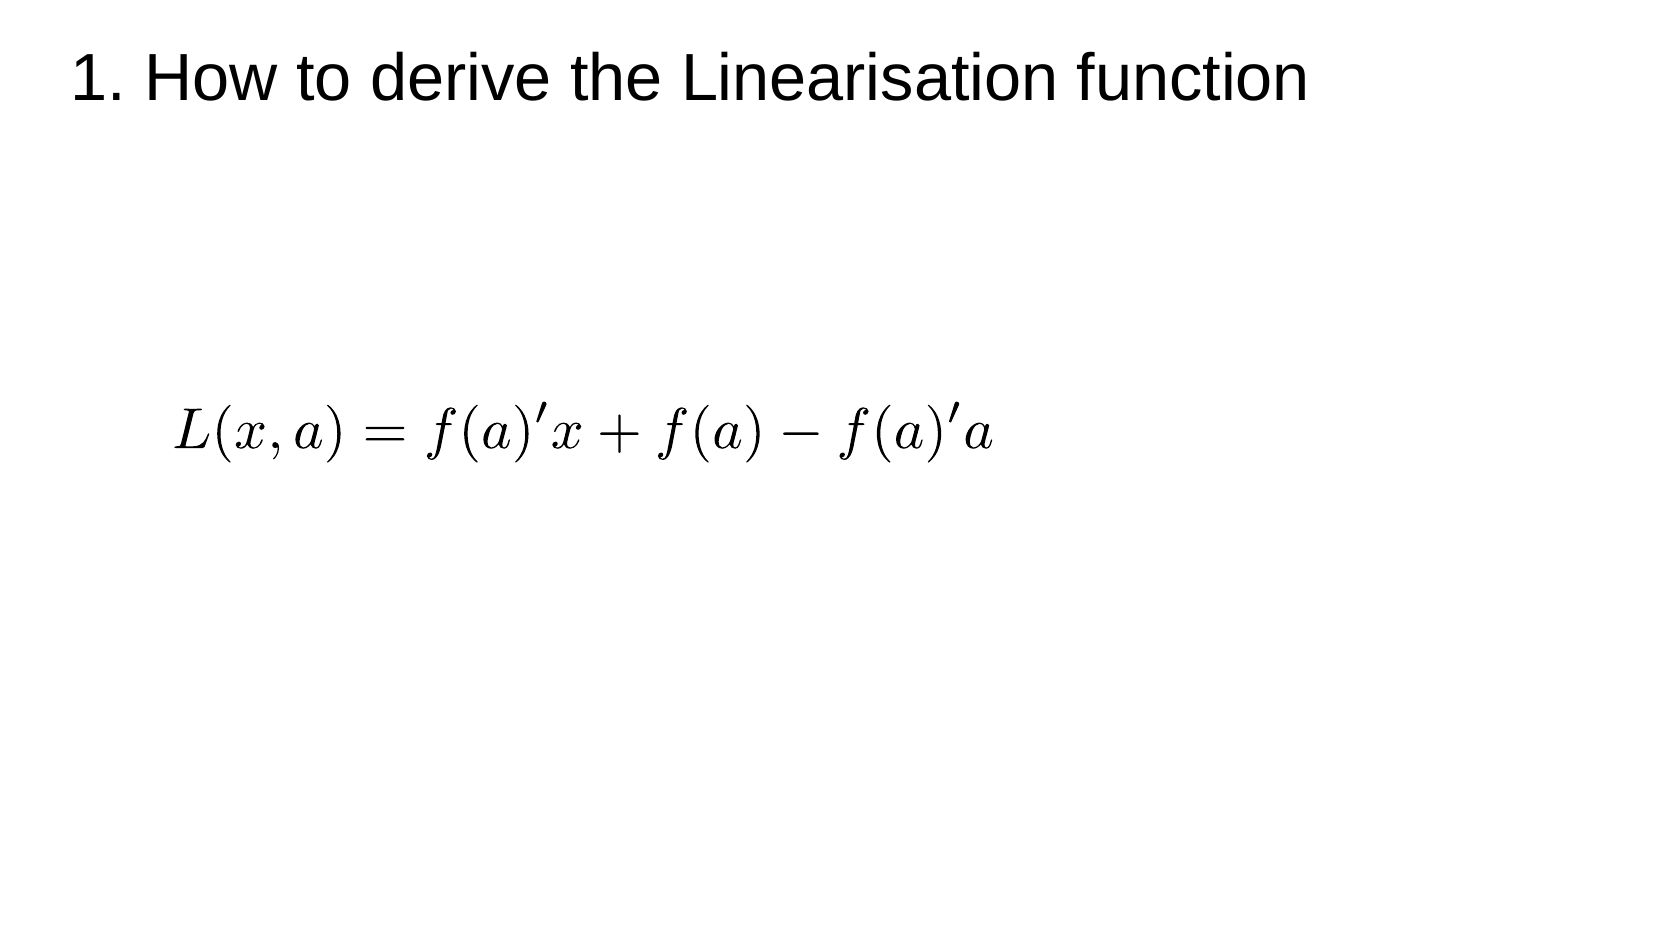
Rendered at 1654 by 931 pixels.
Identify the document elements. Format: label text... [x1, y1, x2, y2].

title 1. How to derive the Linearisation function [0, 0, 1654, 156]
text_box [174, 401, 993, 463]
